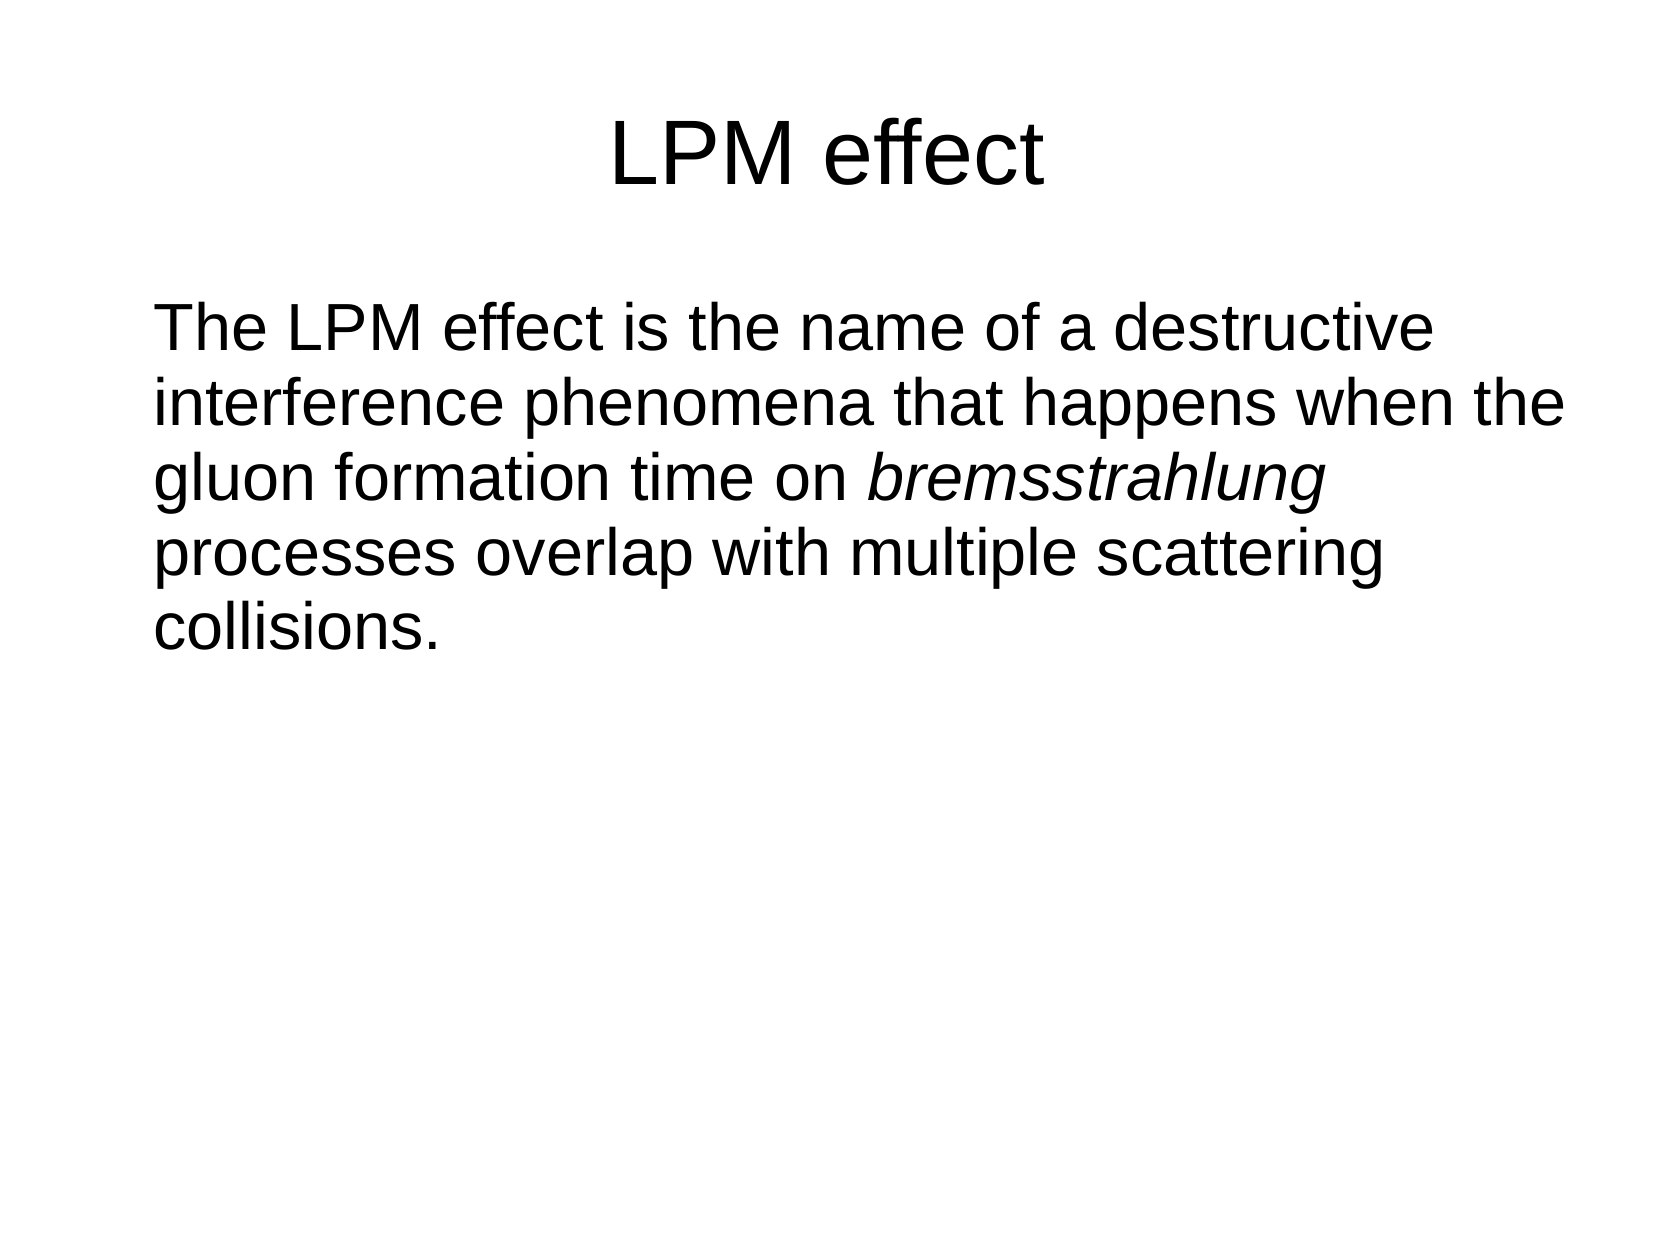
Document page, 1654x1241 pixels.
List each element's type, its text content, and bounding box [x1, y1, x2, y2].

title LPM effect [82, 49, 1571, 257]
list The LPM effect is the name of a destructive interference phenomena that happens when the gluon formation time on bremsstrahlung processes overlap with multiple scattering collisions. [82, 290, 1571, 1010]
